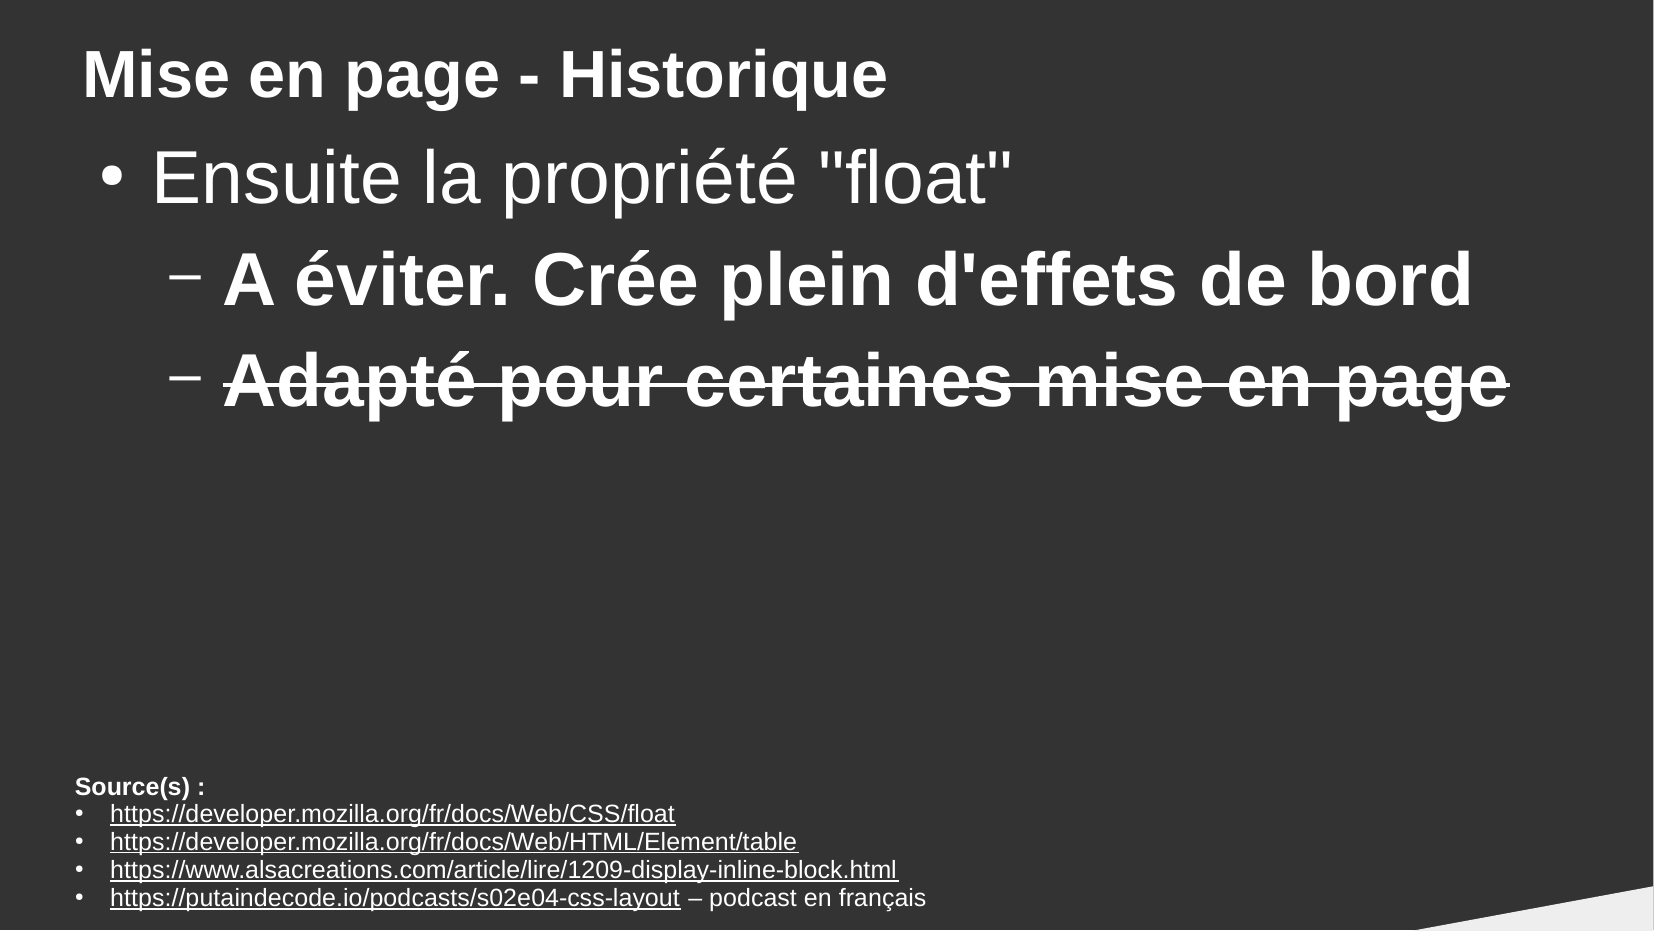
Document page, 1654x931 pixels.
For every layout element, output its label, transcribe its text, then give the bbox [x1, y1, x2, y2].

text_box [1410, 886, 1654, 931]
title Mise en page - Historique [82, 37, 1571, 114]
text_box Source(s) : https://developer.mozilla.org/fr/docs/Web/CSS/float https://developer.mozilla.org/fr/docs/Web/HTML/Element/table https://www.alsacreations.com/article/lire/1209-display-inline-block.html https://putaindecode.io/podcasts/s02e04-css-layout – podcast en français [60, 764, 1546, 920]
list Ensuite la propriété "float" A éviter. Crée plein d'effets de bord Adapté pour certaines mise en page [80, 135, 1605, 745]
